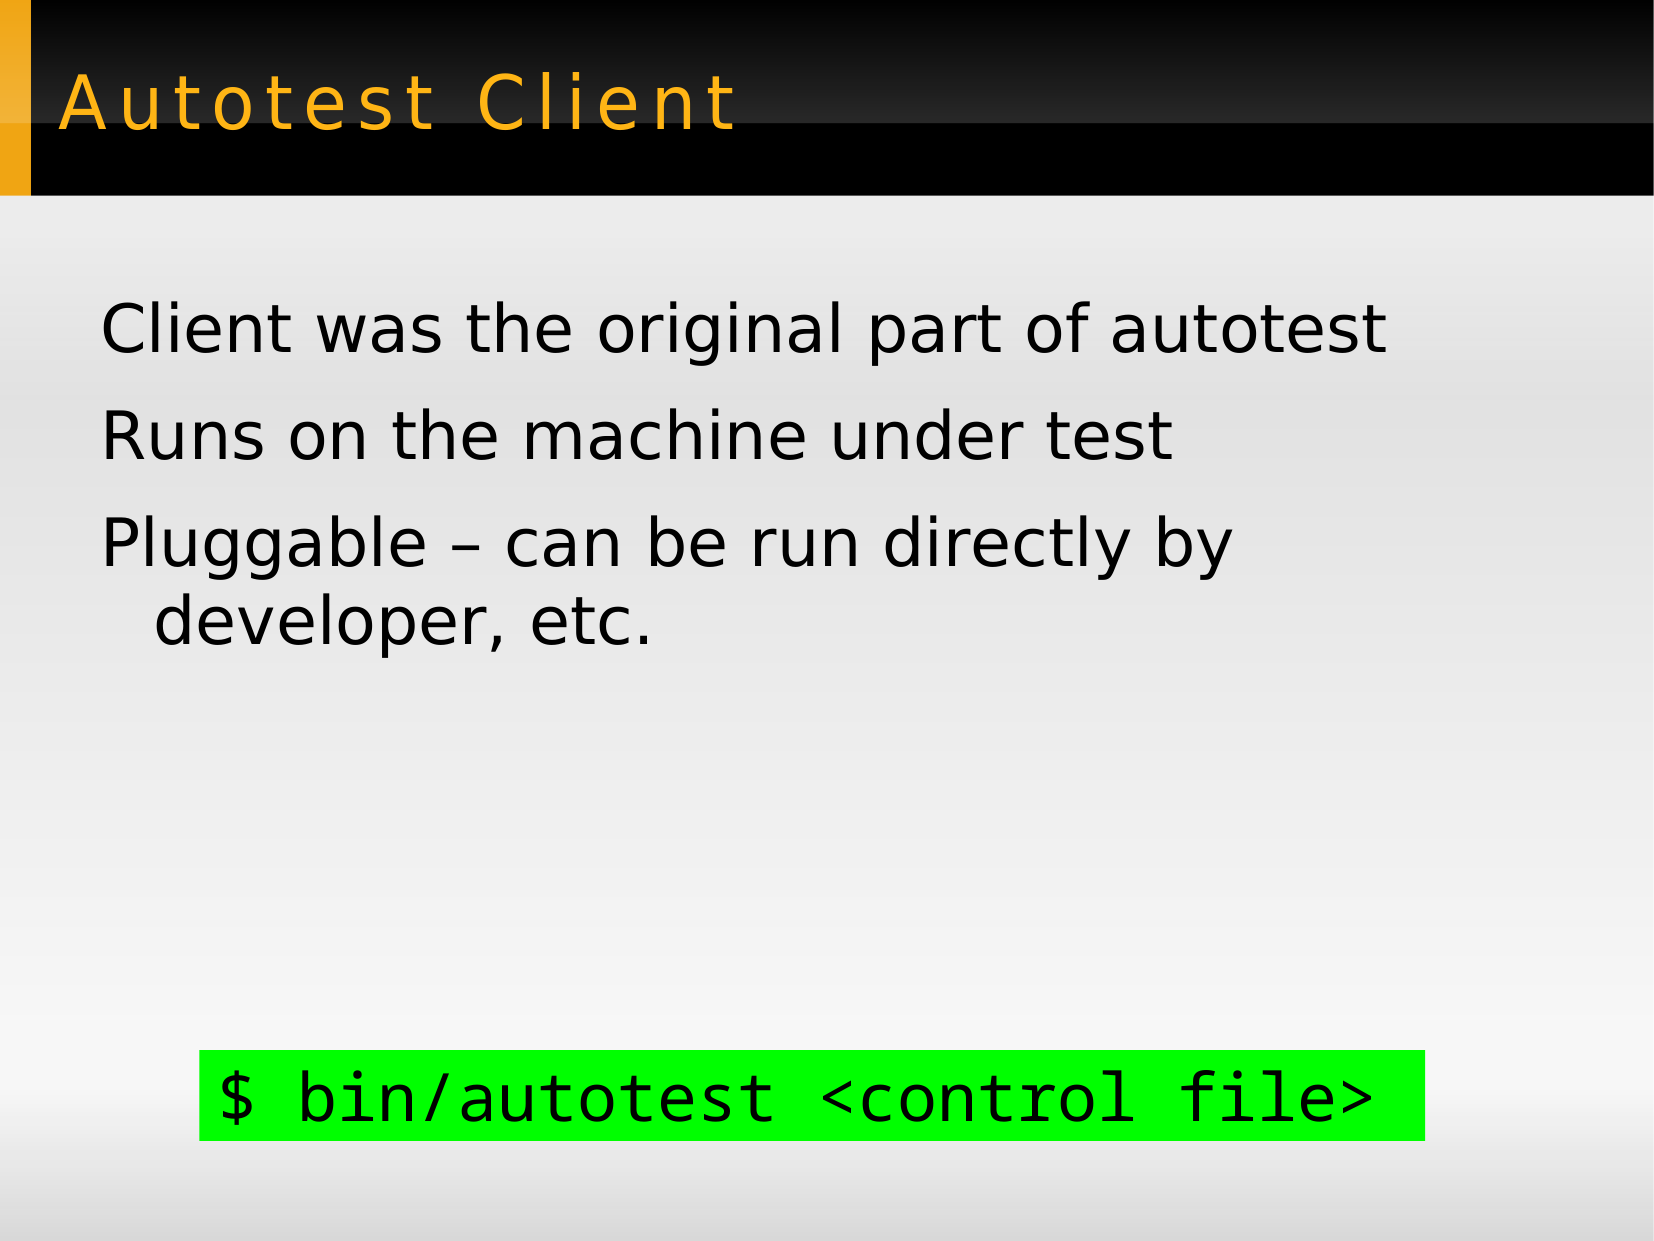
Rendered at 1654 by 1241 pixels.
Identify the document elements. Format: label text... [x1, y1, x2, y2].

list $ bin/autotest <control file> [199, 1050, 1426, 1128]
list Client was the original part of autotest Runs on the machine under test Pluggable – can be run directly by developer, etc. [82, 290, 1571, 751]
picture [0, 0, 1654, 1241]
title Autotest Client [59, 29, 1270, 178]
